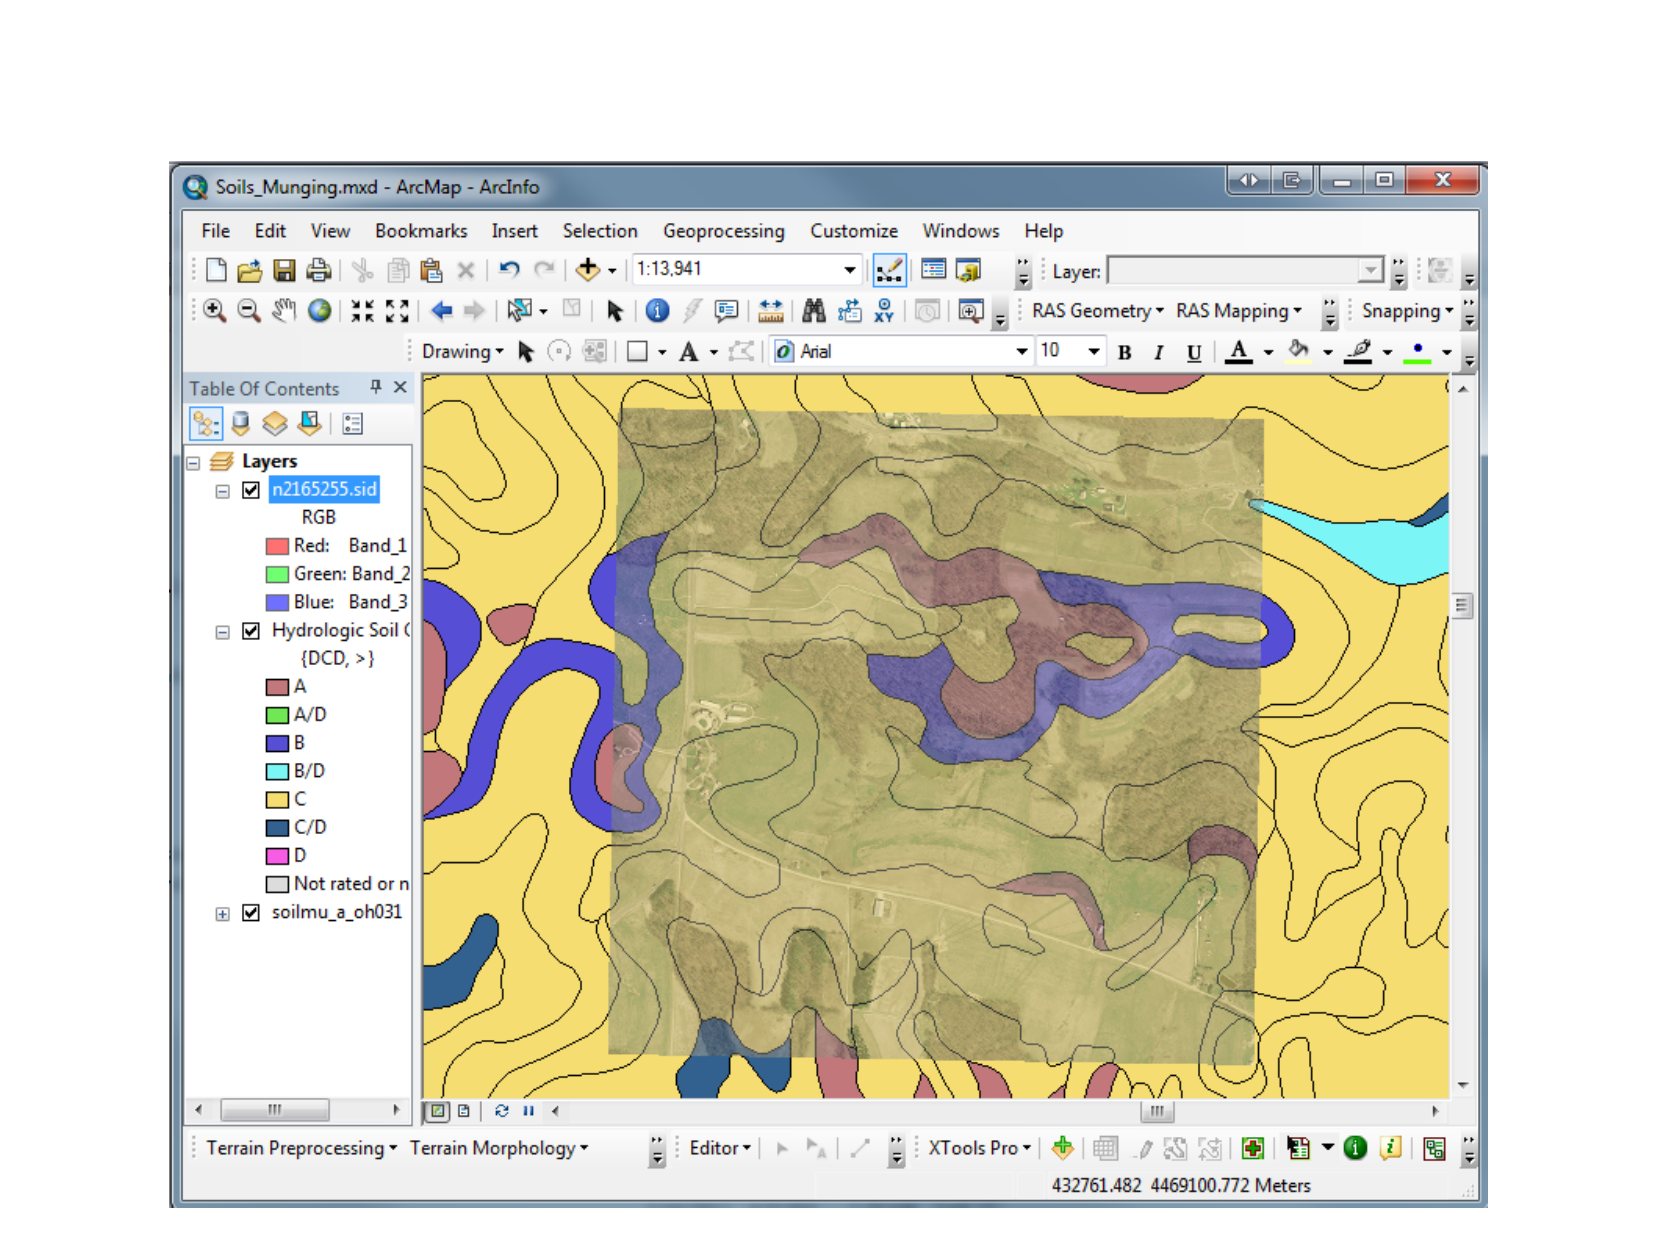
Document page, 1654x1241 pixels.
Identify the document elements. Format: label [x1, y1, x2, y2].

picture [169, 161, 1488, 1208]
